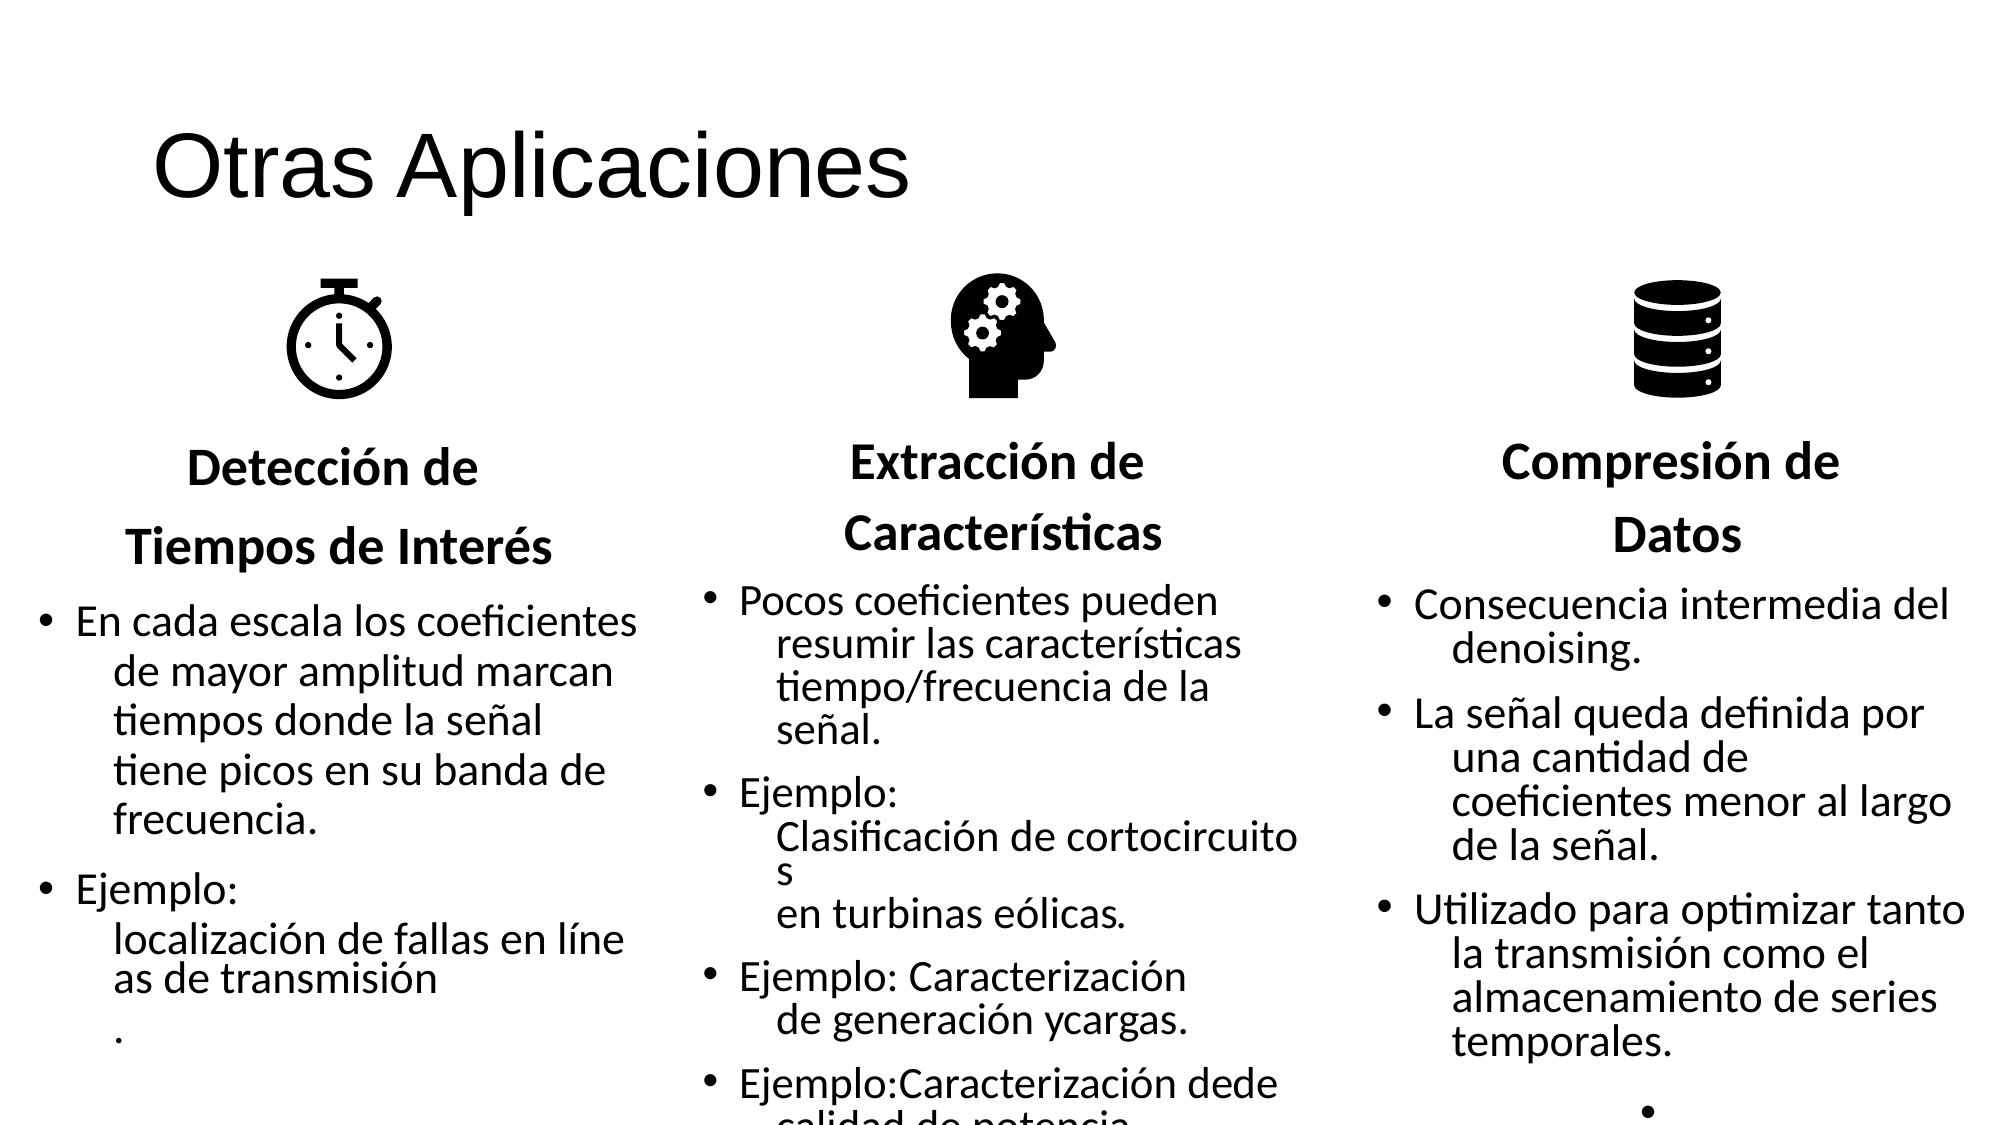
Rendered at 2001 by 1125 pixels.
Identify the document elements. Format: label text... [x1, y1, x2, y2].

picture [264, 263, 415, 414]
title Otras Aplicaciones [137, 59, 1863, 277]
text_box Detección de Tiempos de Interés En cada escala los coeficientes de mayor amplitud marcan tiempos donde la señal tiene picos en su banda de frecuencia. Ejemplo: localización de fallas en líneas de transmisión. [23, 430, 656, 1125]
picture [928, 263, 1079, 414]
list Compresión de Datos Consecuencia intermedia del denoising. La señal queda definida por una cantidad de coeficientes menor al largo de la señal. Utilizado para optimizar tanto la transmisión como el almacenamiento de series temporales. [1361, 430, 1994, 1125]
list Extracción de Características Pocos coeficientes pueden resumir las características tiempo/frecuencia de la señal. Ejemplo: Clasificación de cortocircuitos en turbinas eólicas. Ejemplo: Caracterización de generación y cargas. Ejemplo: Caracterización de de calidad de potencia. [687, 430, 1320, 1125]
picture [1602, 263, 1753, 414]
